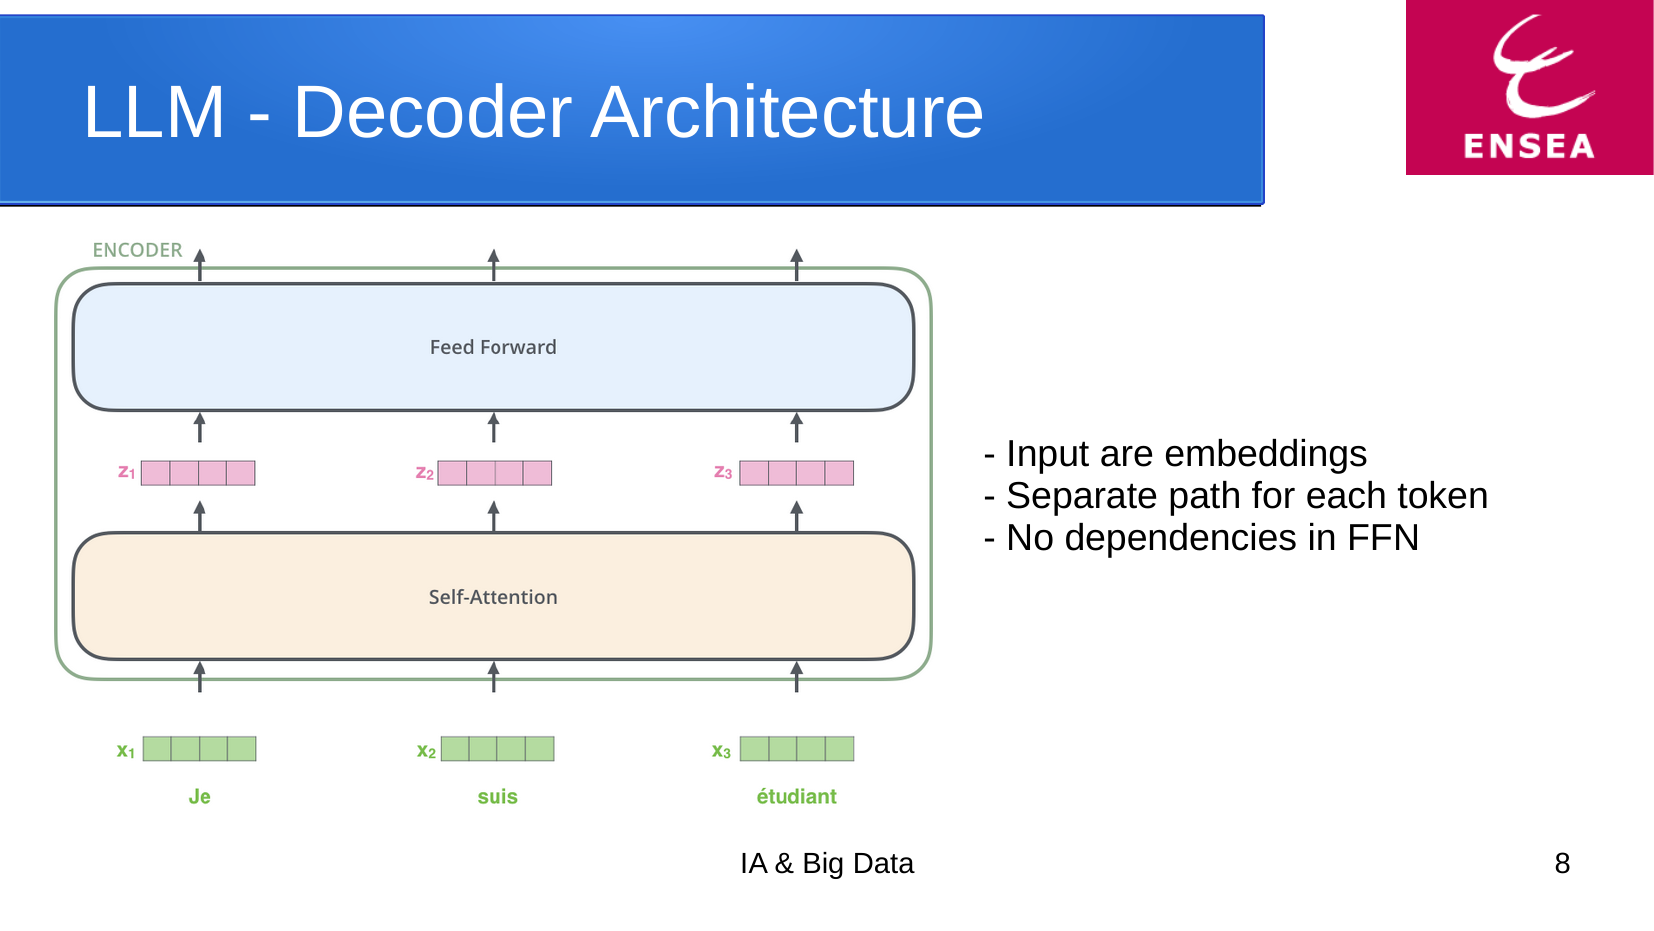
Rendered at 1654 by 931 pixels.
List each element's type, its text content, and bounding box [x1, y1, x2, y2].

text_box - Input are embeddings - Separate path for each token - No dependencies in FFN [980, 425, 1595, 566]
title LLM - Decoder Architecture [82, 35, 1235, 189]
picture [1406, 0, 1654, 175]
picture [11, 224, 980, 815]
